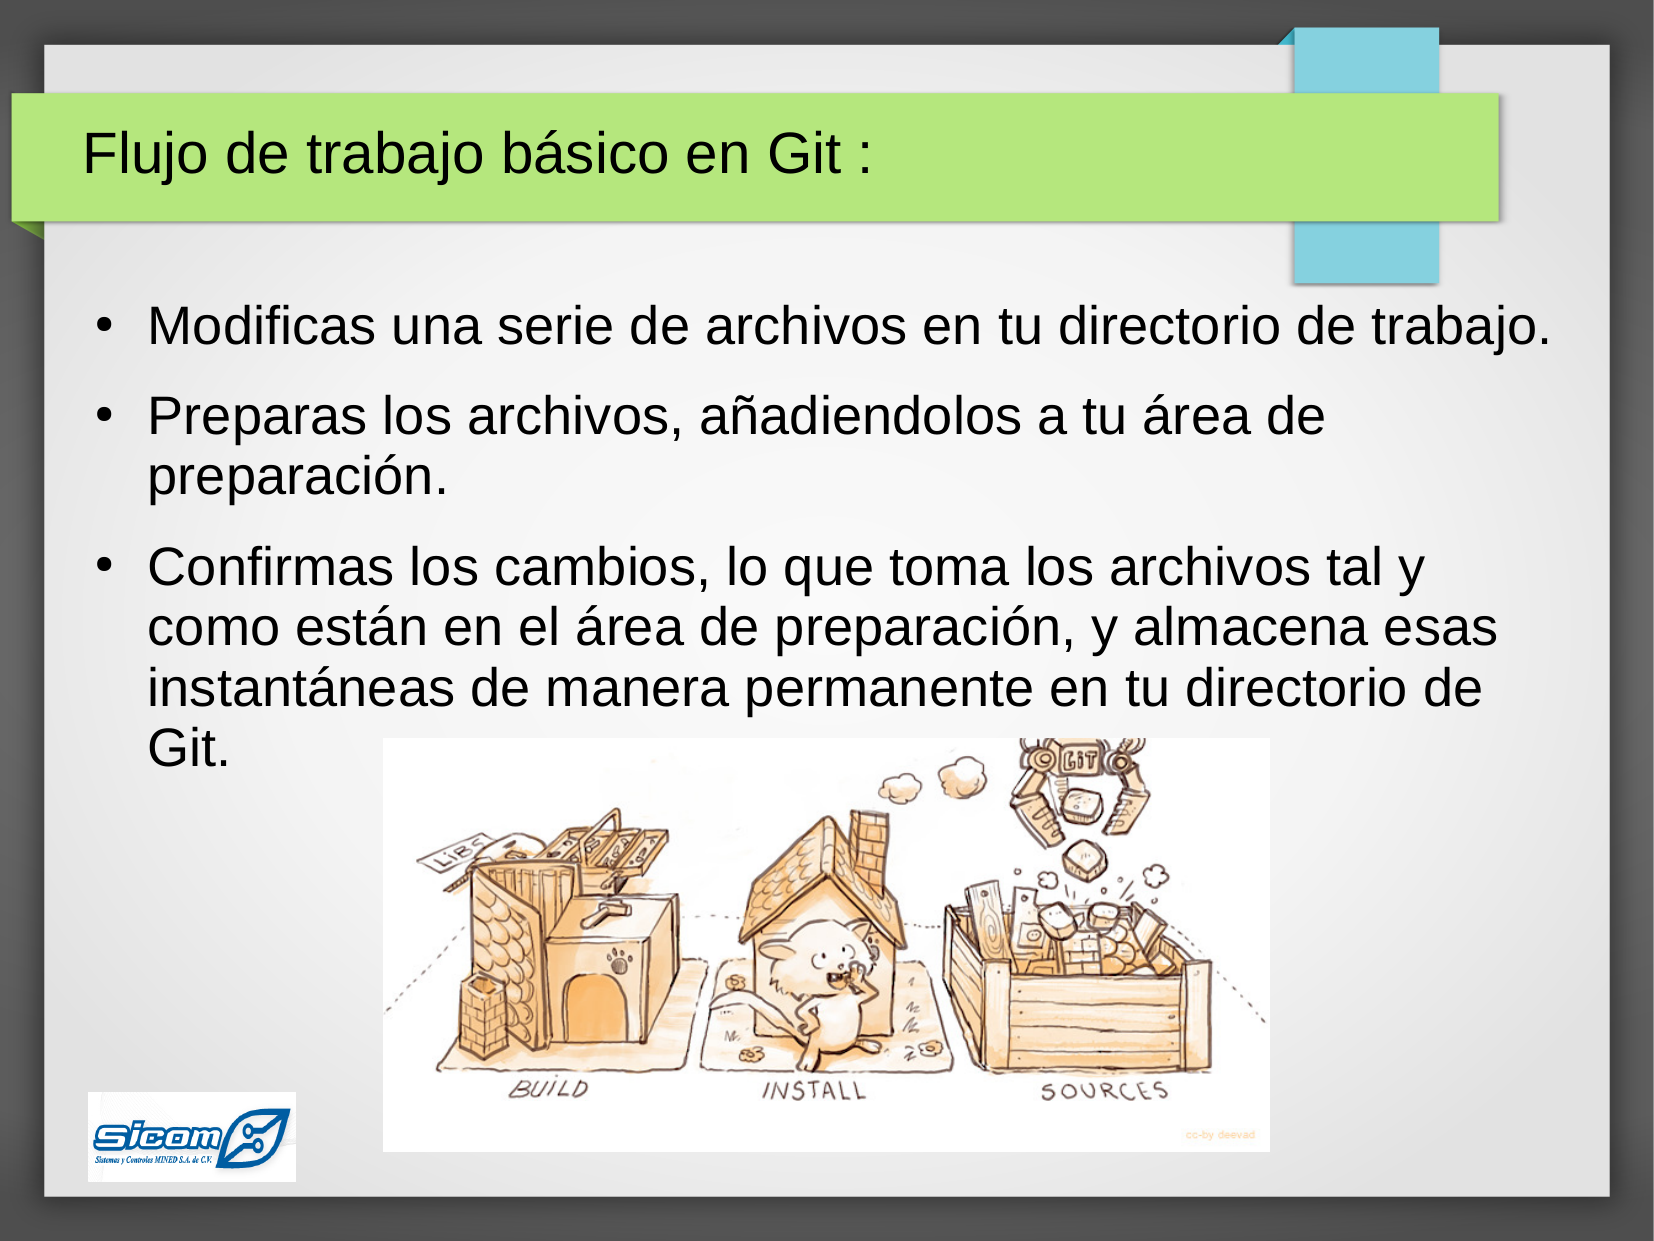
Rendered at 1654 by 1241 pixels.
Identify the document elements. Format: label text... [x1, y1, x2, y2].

picture [0, 0, 1654, 1241]
title Flujo de trabajo básico en Git : [82, 94, 1264, 213]
list Modificas una serie de archivos en tu directorio de trabajo. Preparas los archivos, añadiendolos a tu área de preparación. Confirmas los cambios, lo que toma los archivos tal y como están en el área de preparación, y almacena esas instantáneas de manera permanente en tu directorio de Git. [76, 295, 1565, 1015]
